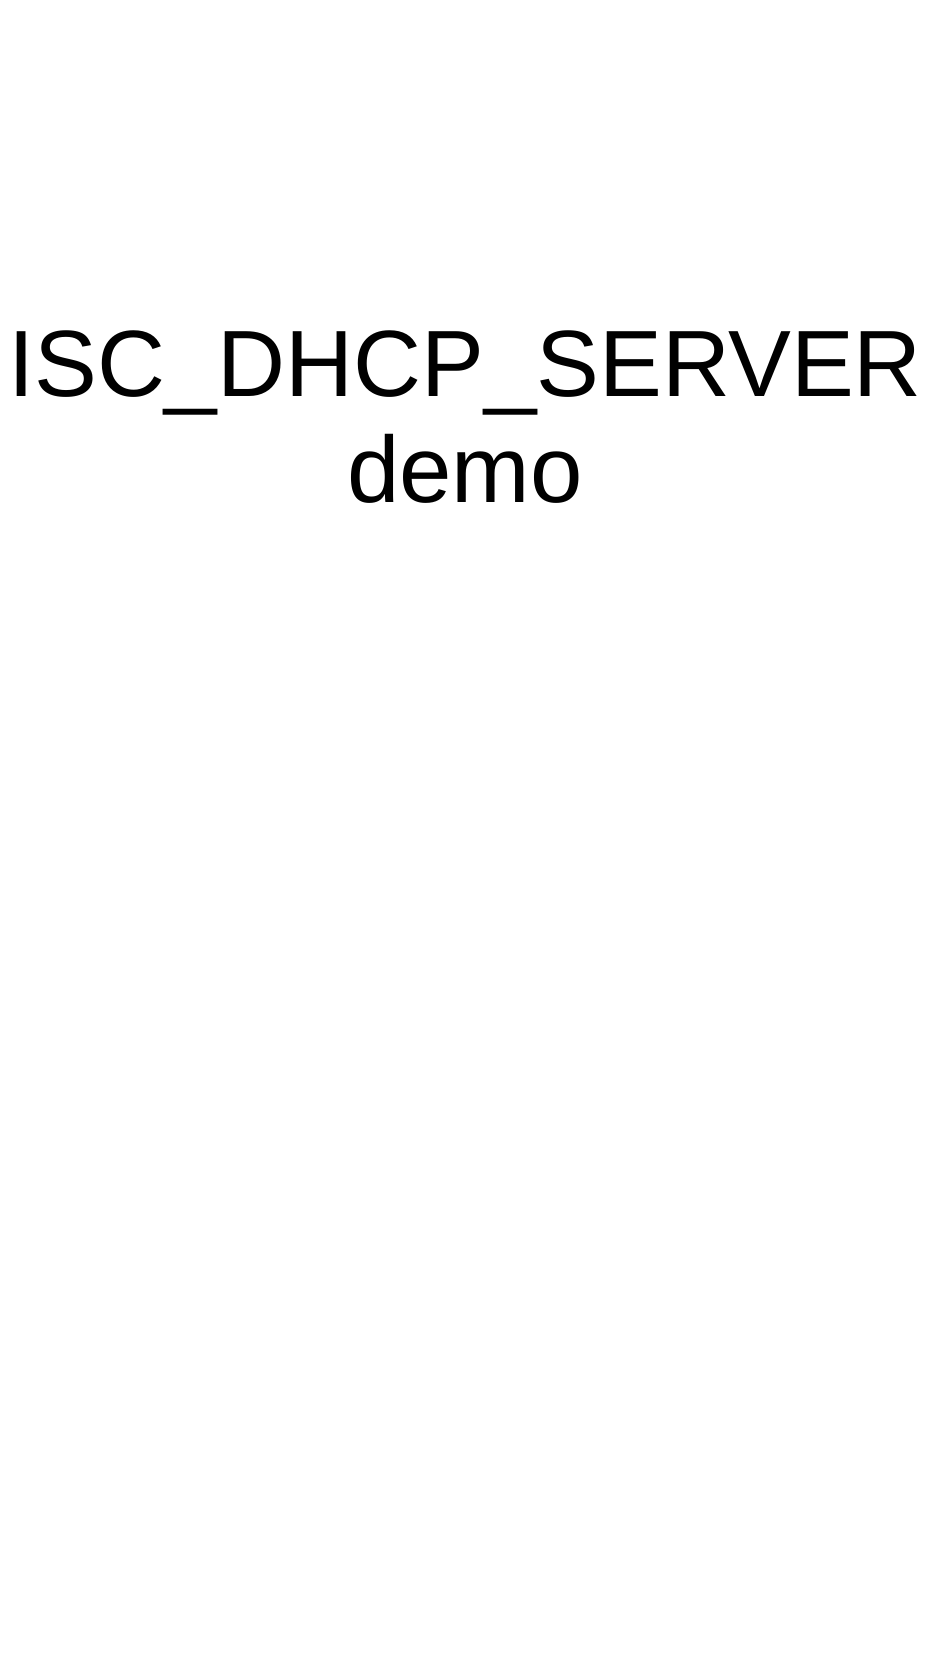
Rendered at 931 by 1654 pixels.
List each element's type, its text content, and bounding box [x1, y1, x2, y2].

title ISC_DHCP_SERVER demo [0, 206, 931, 627]
